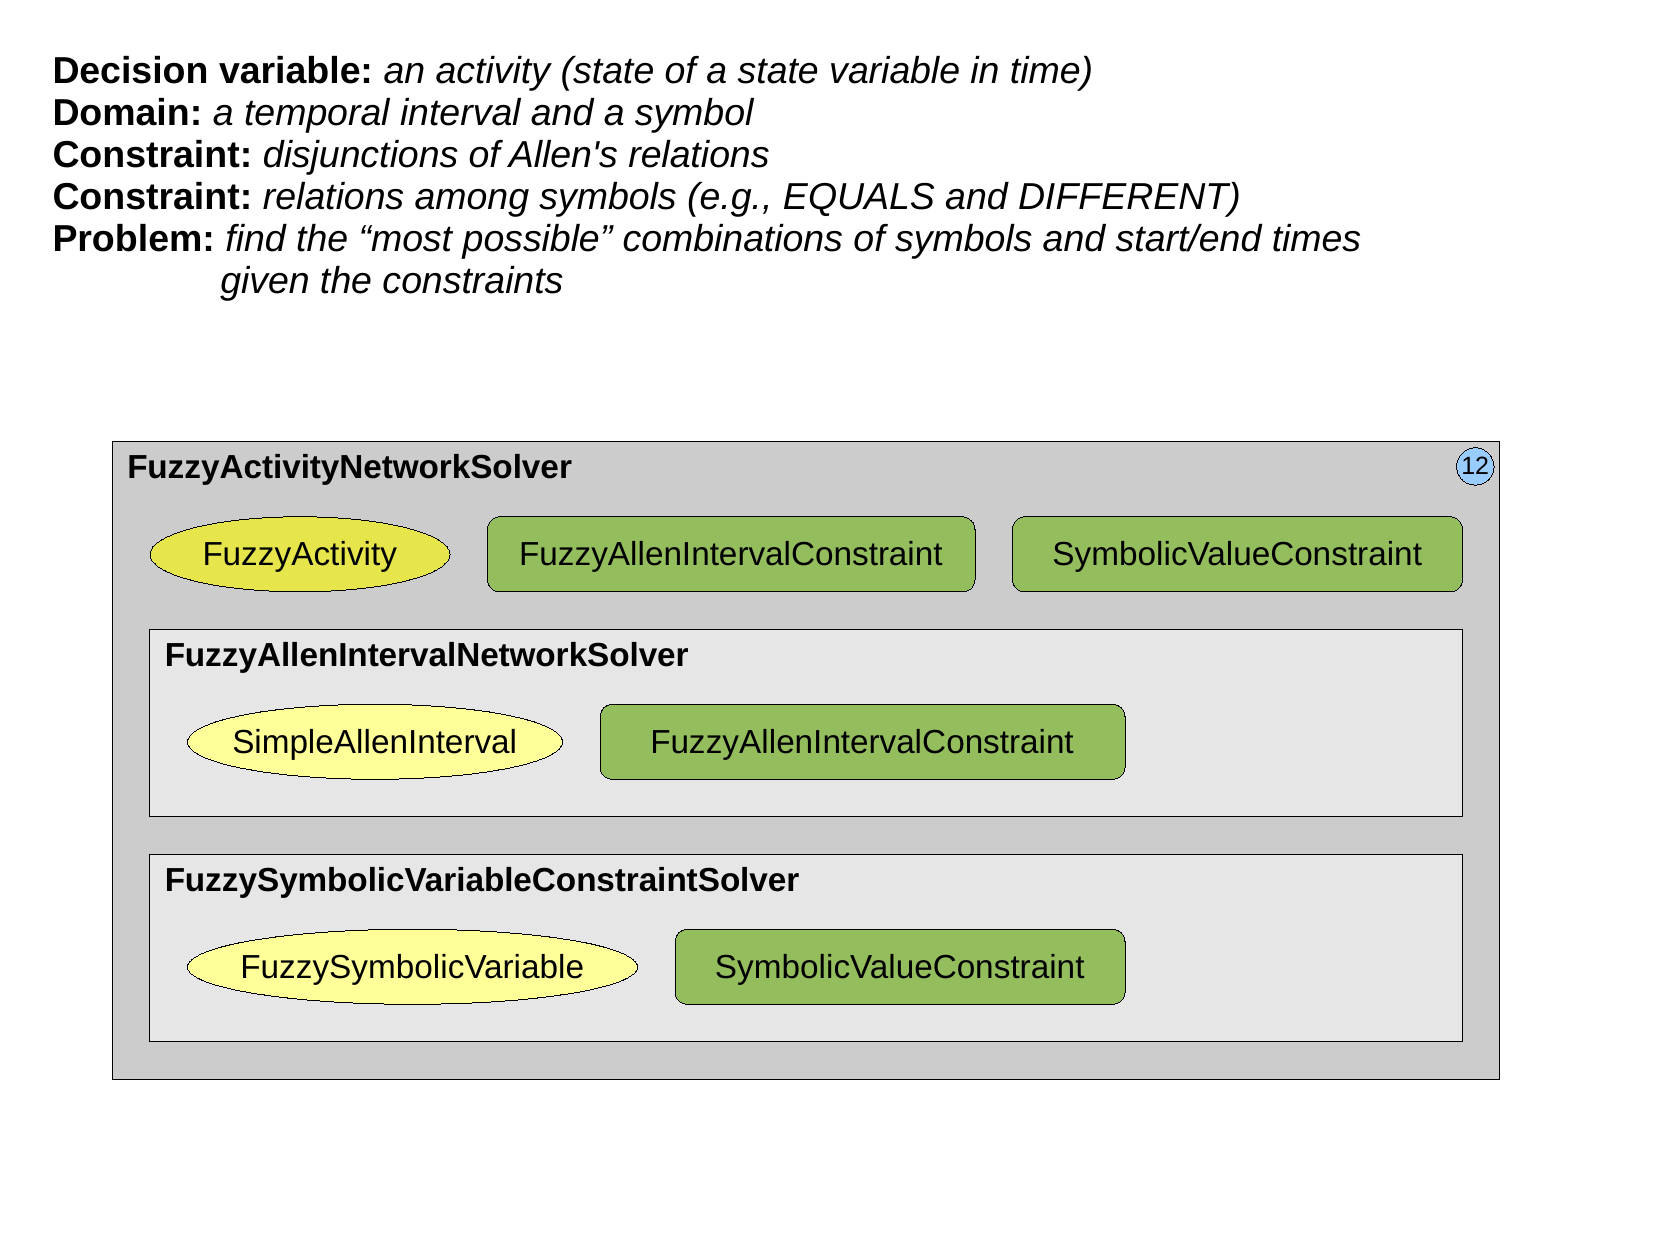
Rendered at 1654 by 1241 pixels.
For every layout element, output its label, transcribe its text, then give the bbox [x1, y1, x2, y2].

text_box SymbolicValueConstraint [675, 929, 1126, 1005]
text_box SimpleAllenInterval [187, 704, 563, 780]
text_box FuzzyAllenIntervalConstraint [487, 516, 976, 592]
text_box FuzzyAllenIntervalNetworkSolver [149, 629, 1463, 817]
text_box FuzzySymbolicVariableConstraintSolver [149, 854, 1463, 1042]
text_box FuzzyActivityNetworkSolver [112, 441, 1500, 1080]
text_box 12 [1456, 447, 1495, 486]
text_box Decision variable: an activity (state of a state variable in time) Domain: a temporal interval and a symbol Constraint: disjunctions of Allen's relations Constraint: relations among symbols (e.g., EQUALS and DIFFERENT) Problem: find the “most possible” combinations of symbols and start/end times given the constraints [37, 42, 1377, 310]
text_box SymbolicValueConstraint [1012, 516, 1463, 592]
text_box FuzzySymbolicVariable [187, 929, 638, 1005]
text_box FuzzyAllenIntervalConstraint [600, 704, 1126, 780]
text_box FuzzyActivity [150, 516, 451, 592]
